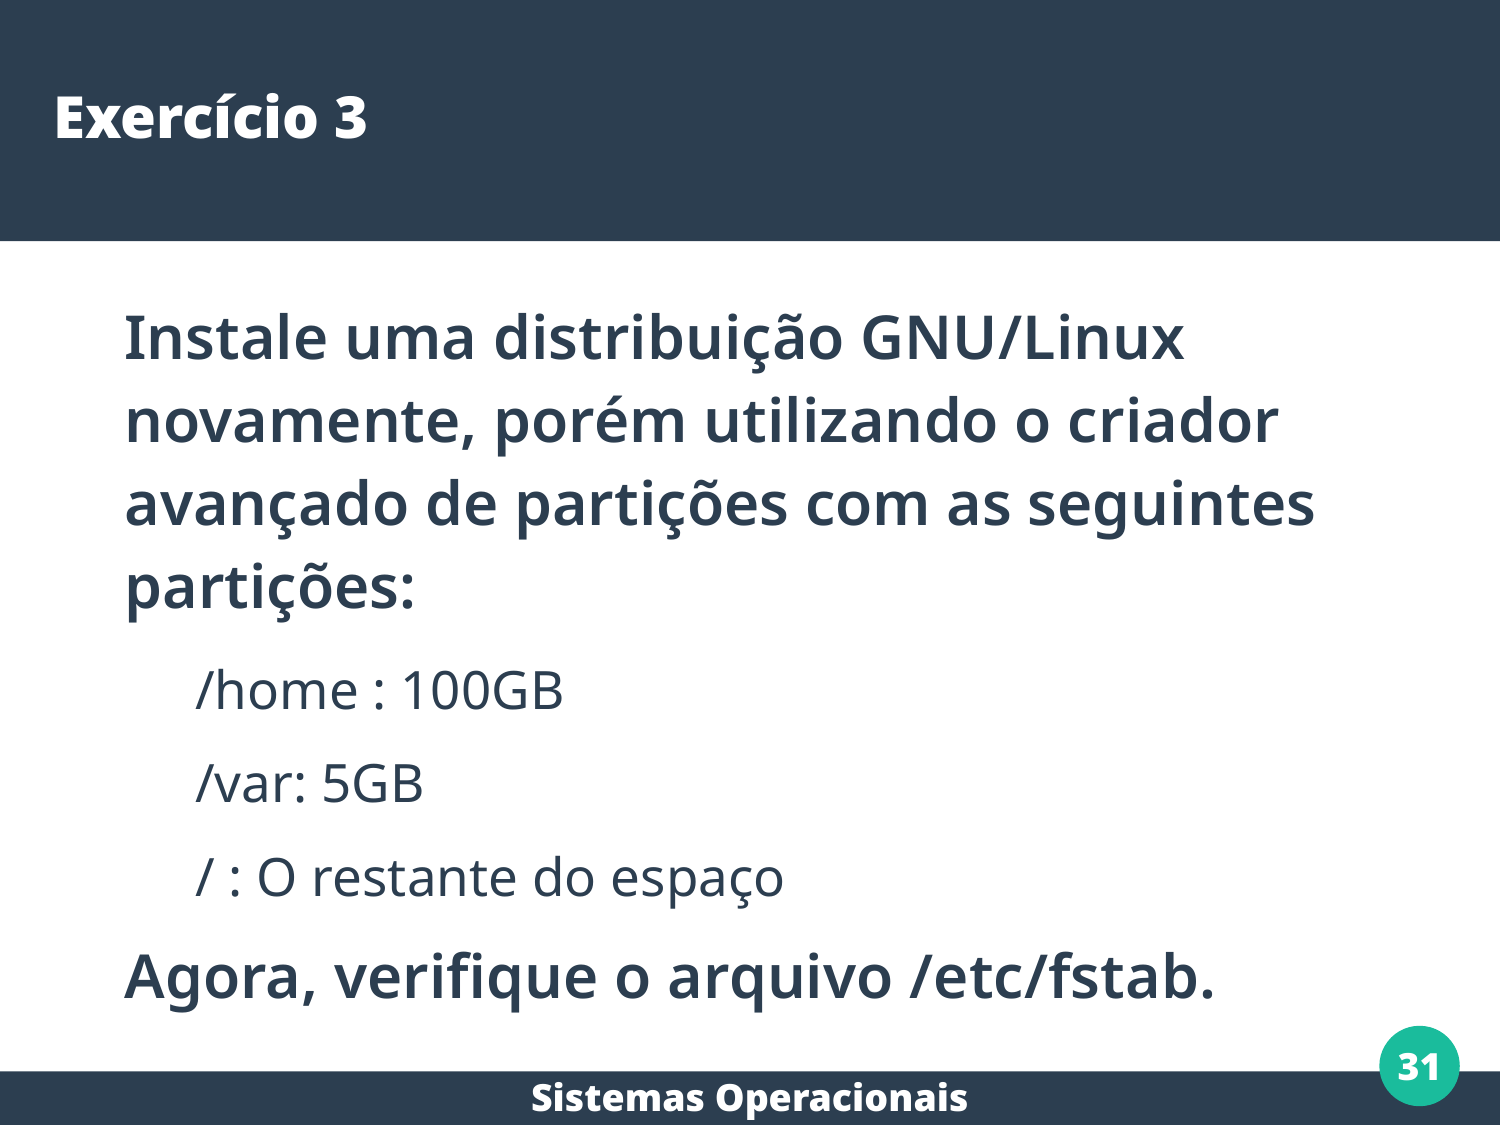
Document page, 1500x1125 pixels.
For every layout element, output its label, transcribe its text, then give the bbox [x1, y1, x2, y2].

title Exercício 3 [53, 44, 1447, 188]
list Instale uma distribuição GNU/Linux novamente, porém utilizando o criador avançado de partições com as seguintes partições: /home : 100GB /var: 5GB / : O restante do espaço Agora, verifique o arquivo /etc/fstab. [53, 294, 1447, 1045]
